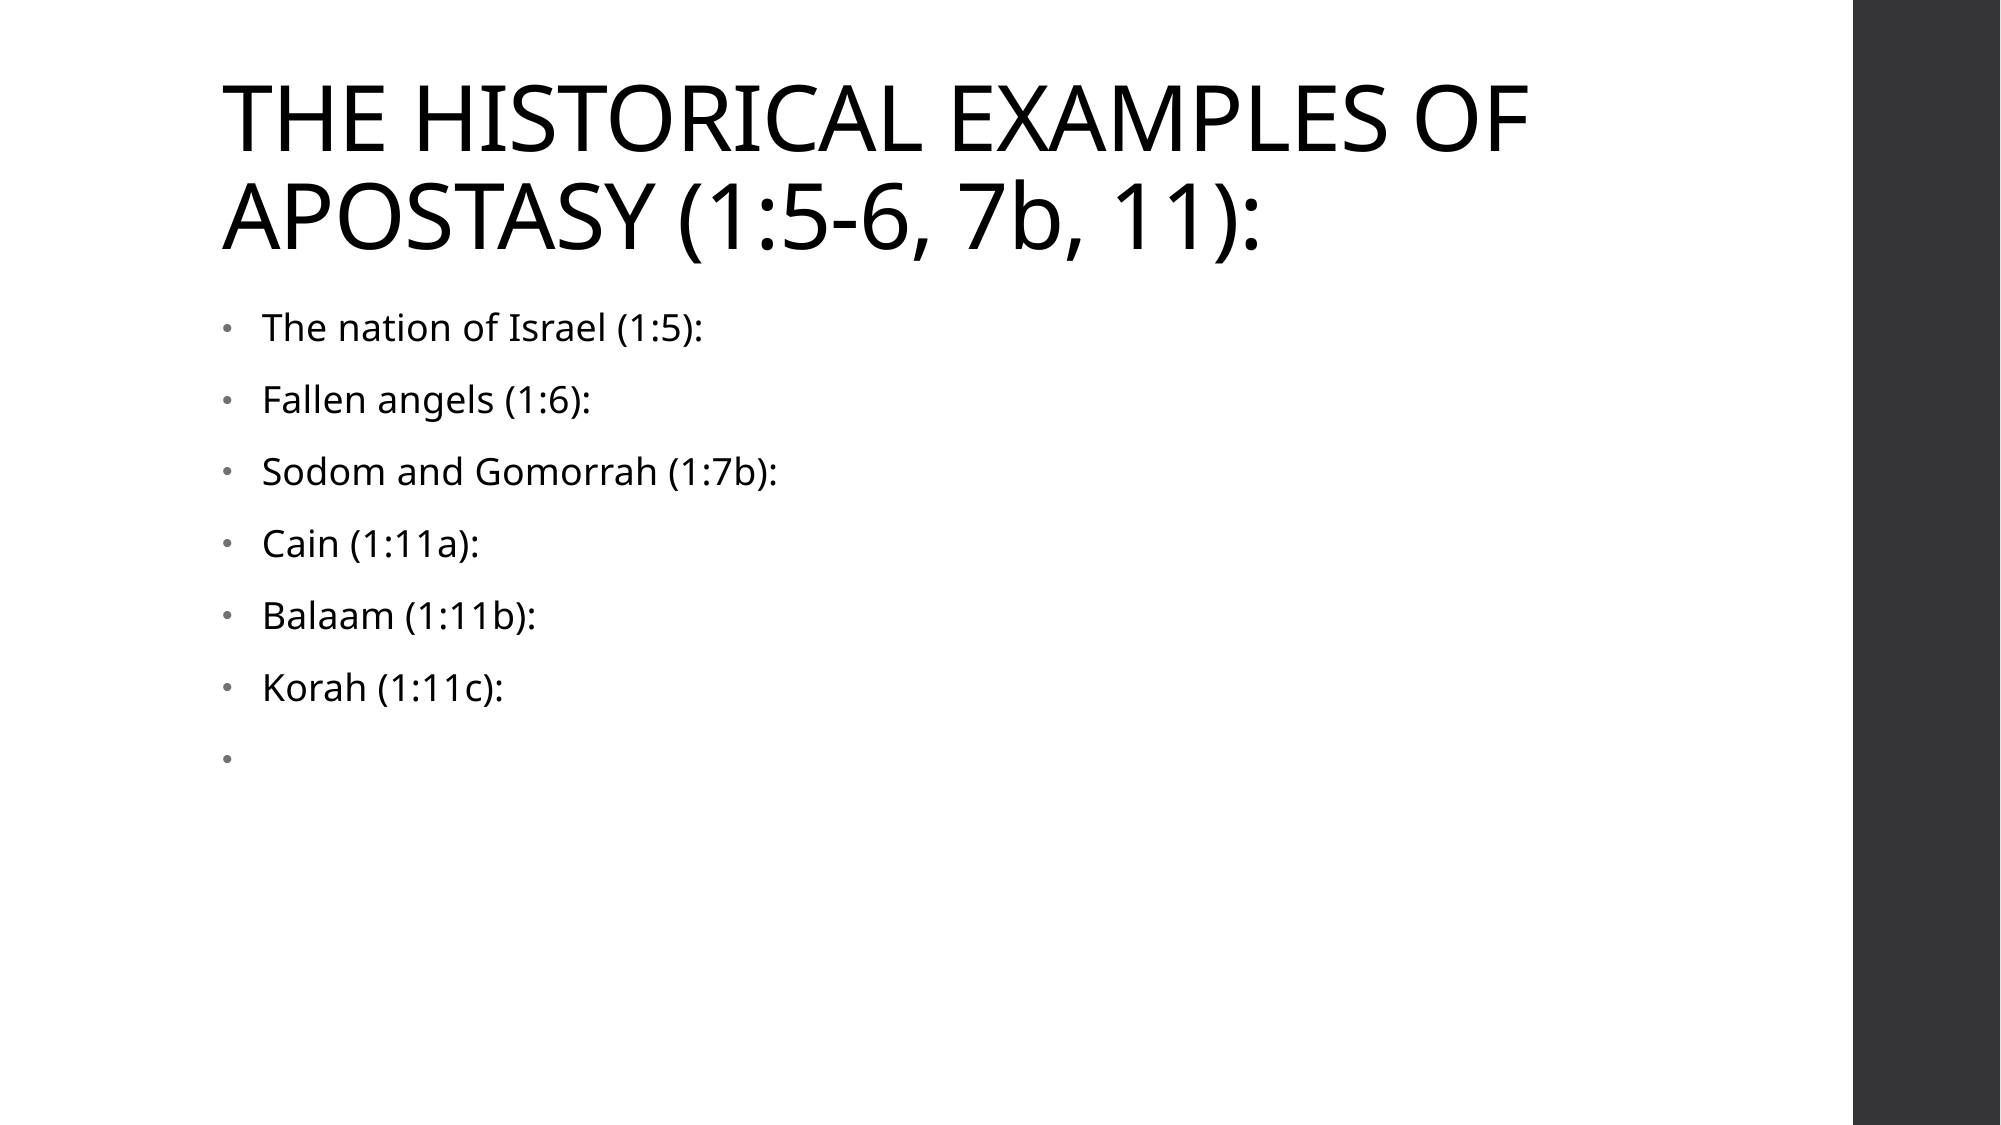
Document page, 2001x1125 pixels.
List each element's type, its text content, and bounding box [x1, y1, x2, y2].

list The nation of Israel (1:5): Fallen angels (1:6): Sodom and Gomorrah (1:7b): Cain (1:11a): Balaam (1:11b): Korah (1:11c): [206, 299, 1617, 1014]
title THE HISTORICAL EXAMPLES OF APOSTASY (1:5-6, 7b, 11): [206, 60, 1797, 278]
